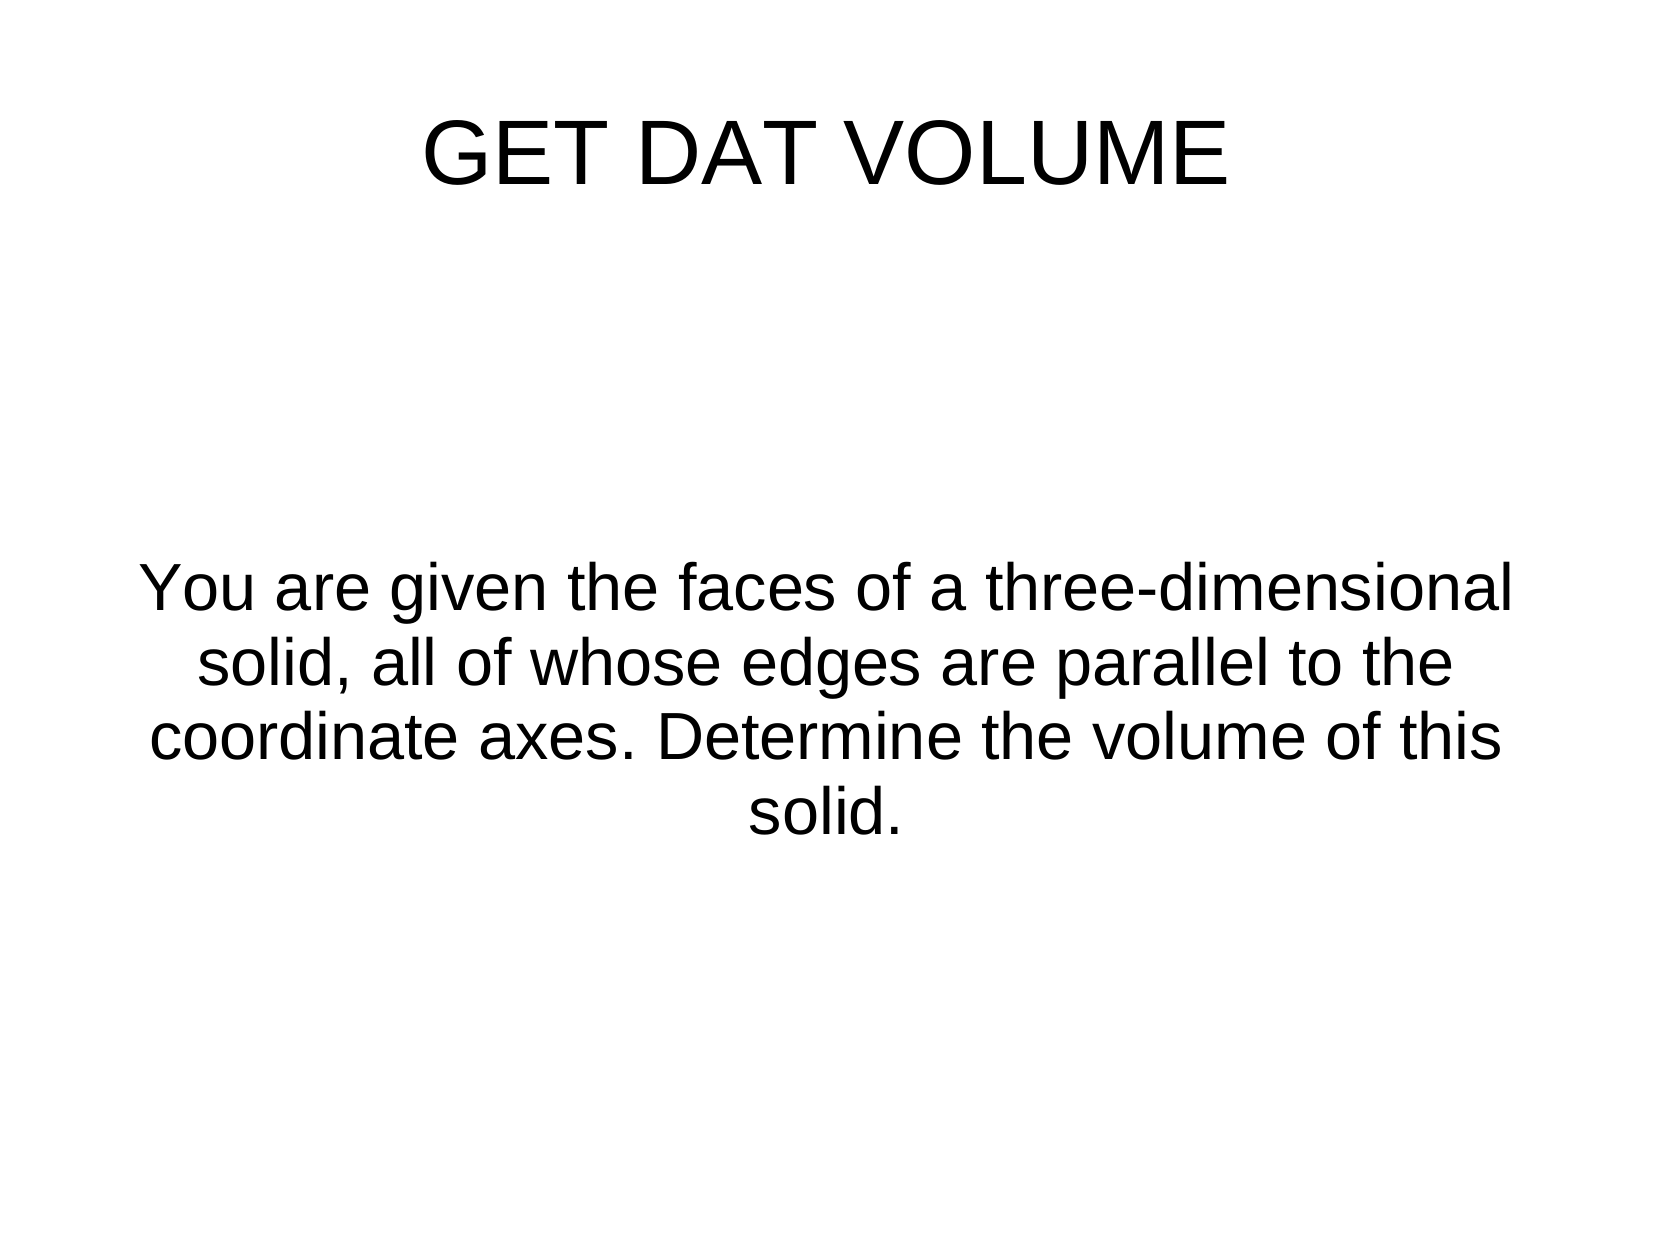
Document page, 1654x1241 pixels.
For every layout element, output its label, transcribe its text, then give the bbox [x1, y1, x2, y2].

subtitle You are given the faces of a three-dimensional solid, all of whose edges are parallel to the coordinate axes. Determine the volume of this solid. [82, 297, 1571, 1102]
title GET DAT VOLUME [82, 56, 1571, 250]
